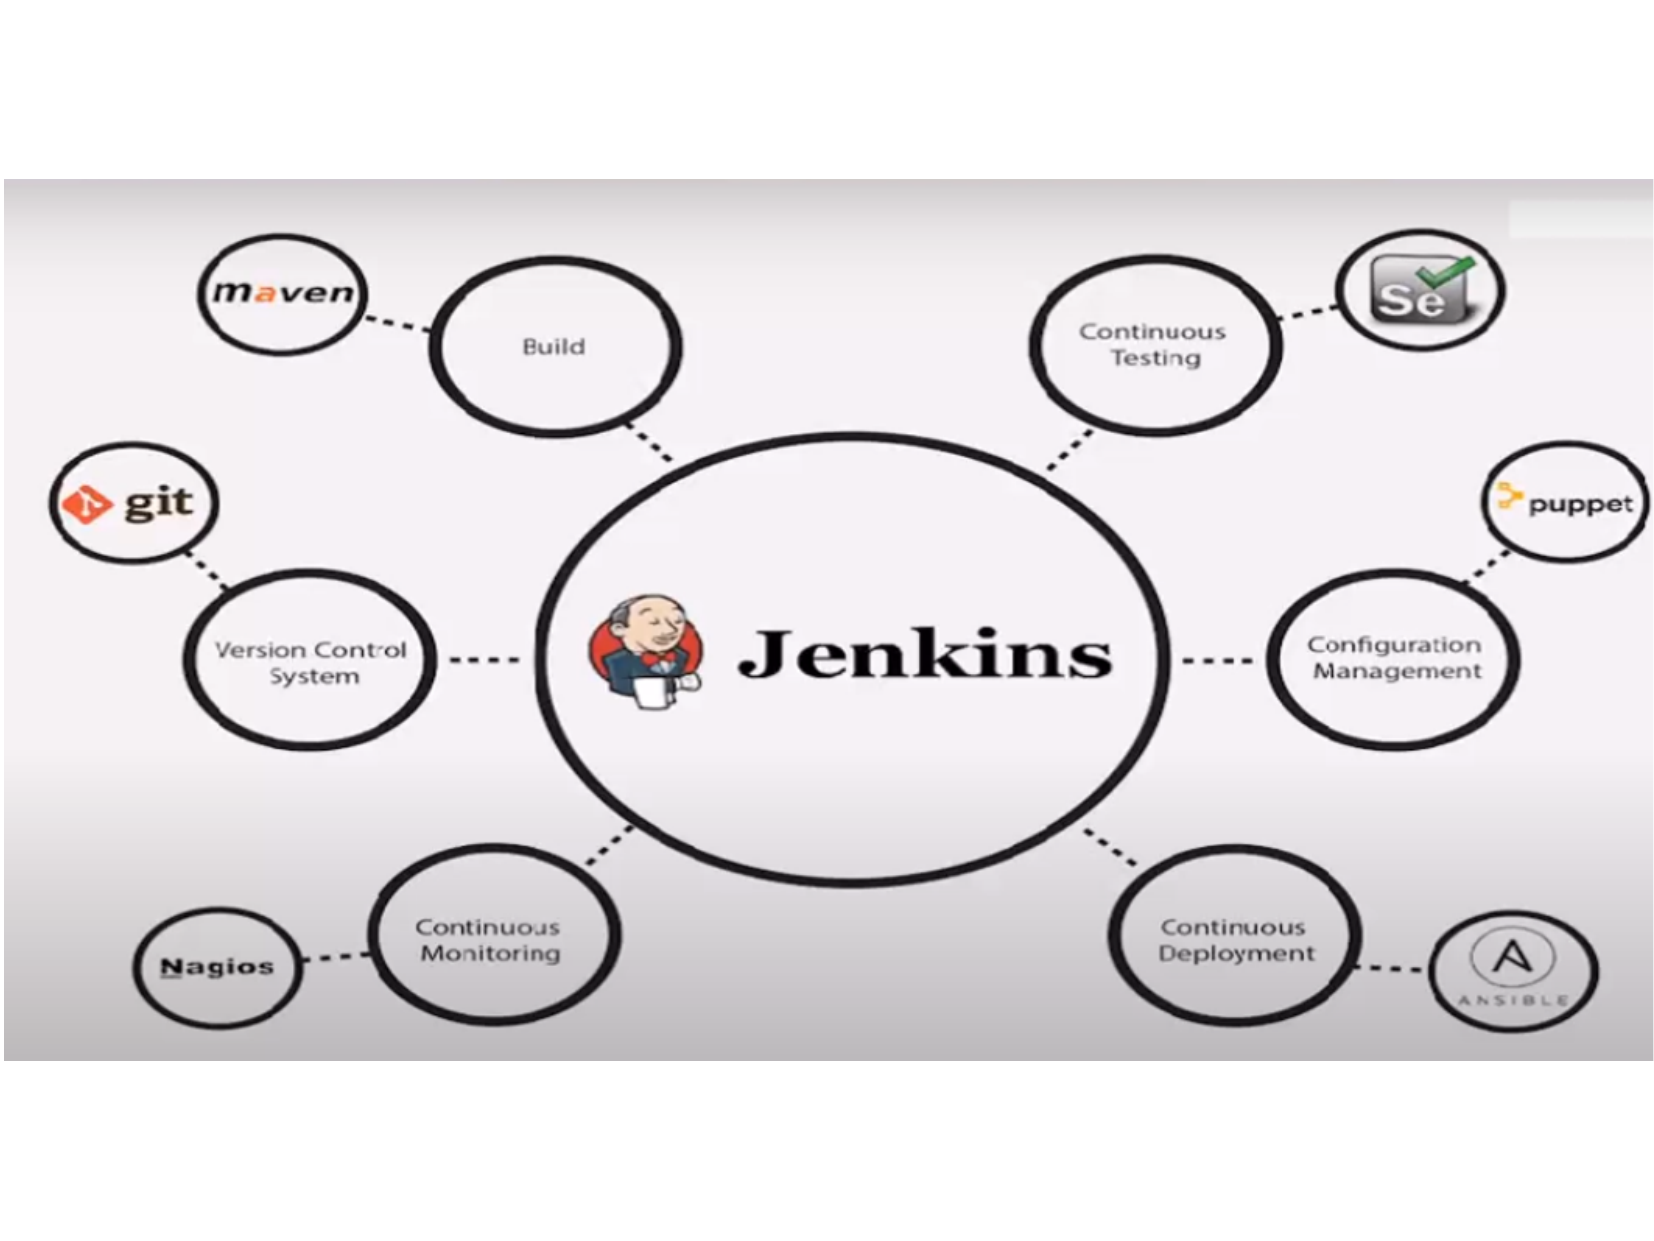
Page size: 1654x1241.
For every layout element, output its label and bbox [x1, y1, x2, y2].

picture [4, 179, 1654, 1061]
